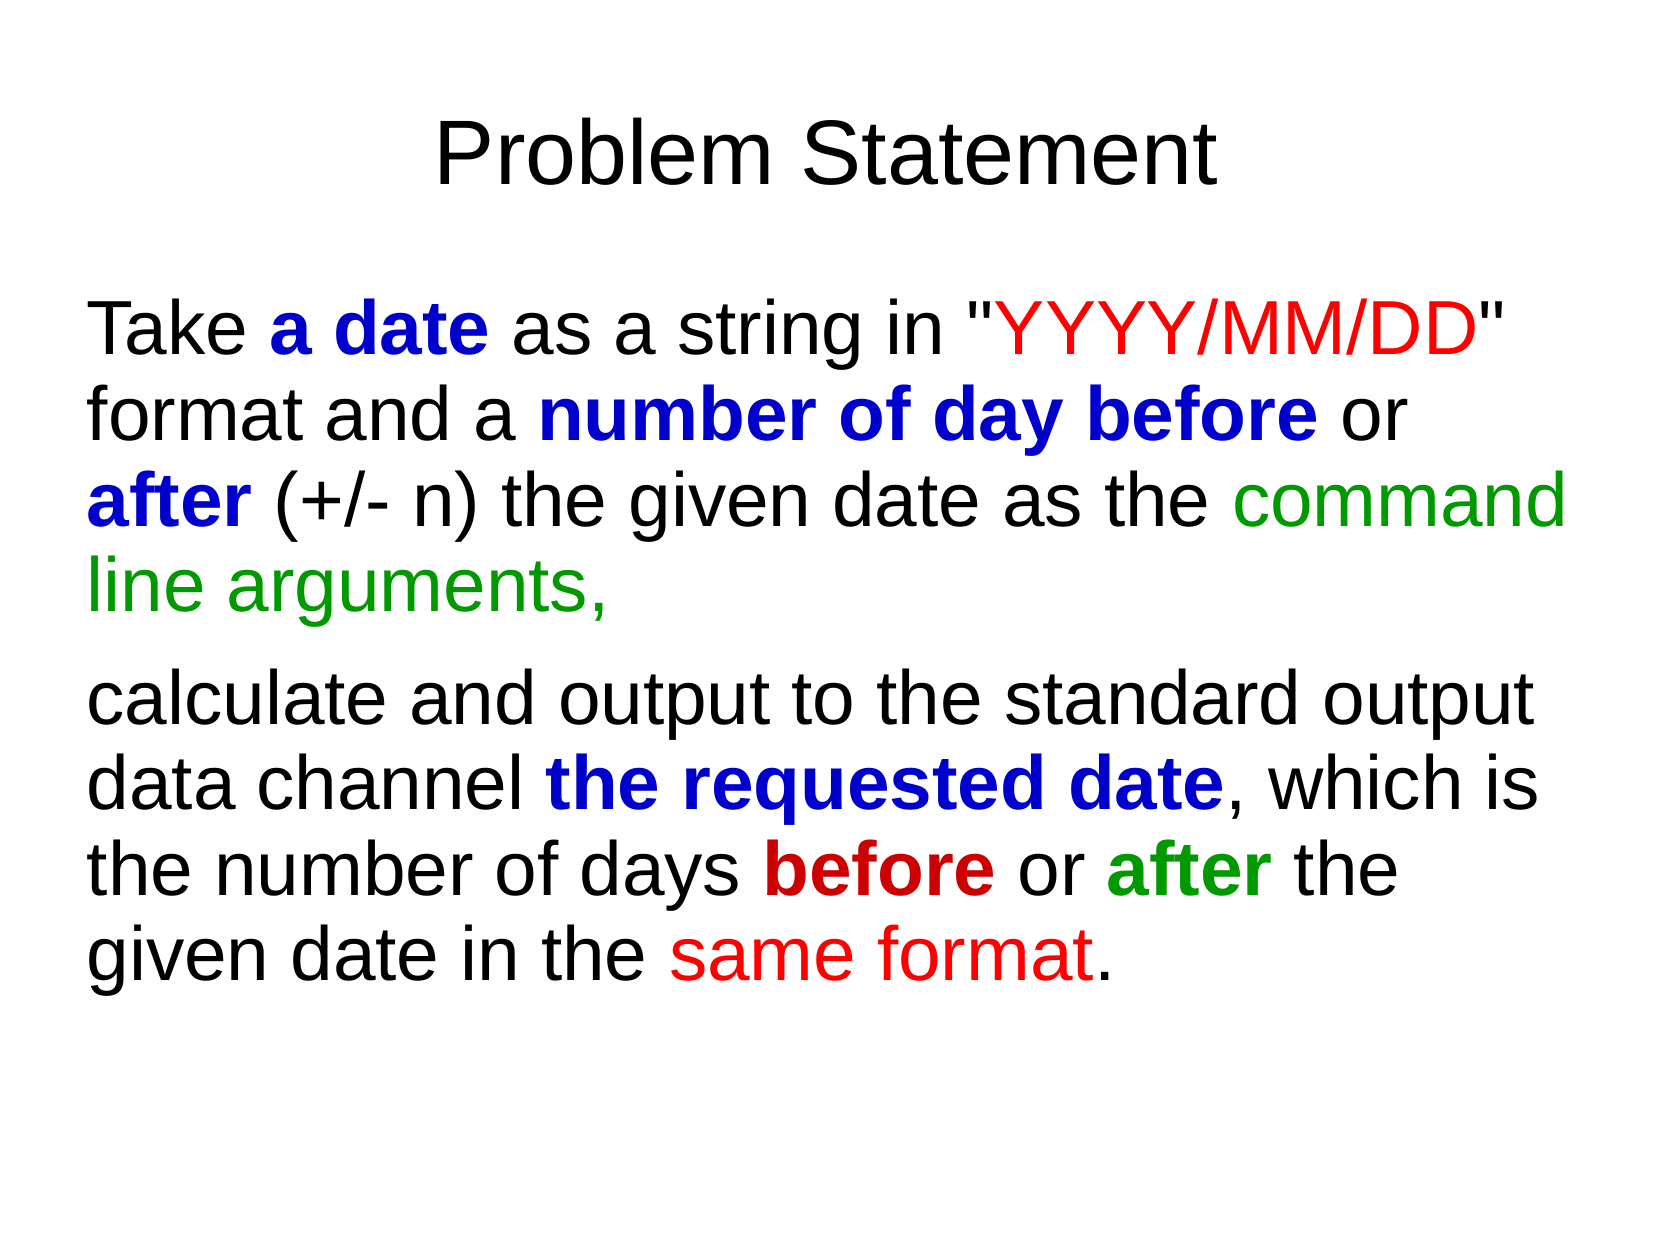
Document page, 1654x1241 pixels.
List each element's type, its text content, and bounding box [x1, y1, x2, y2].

title Problem Statement [82, 49, 1571, 257]
list Take a date as a string in "YYYY/MM/DD" format and a number of day before or after (+/- n) the given date as the command line arguments, calculate and output to the standard output data channel the requested date, which is the number of days before or after the given date in the same format. [86, 285, 1576, 1006]
